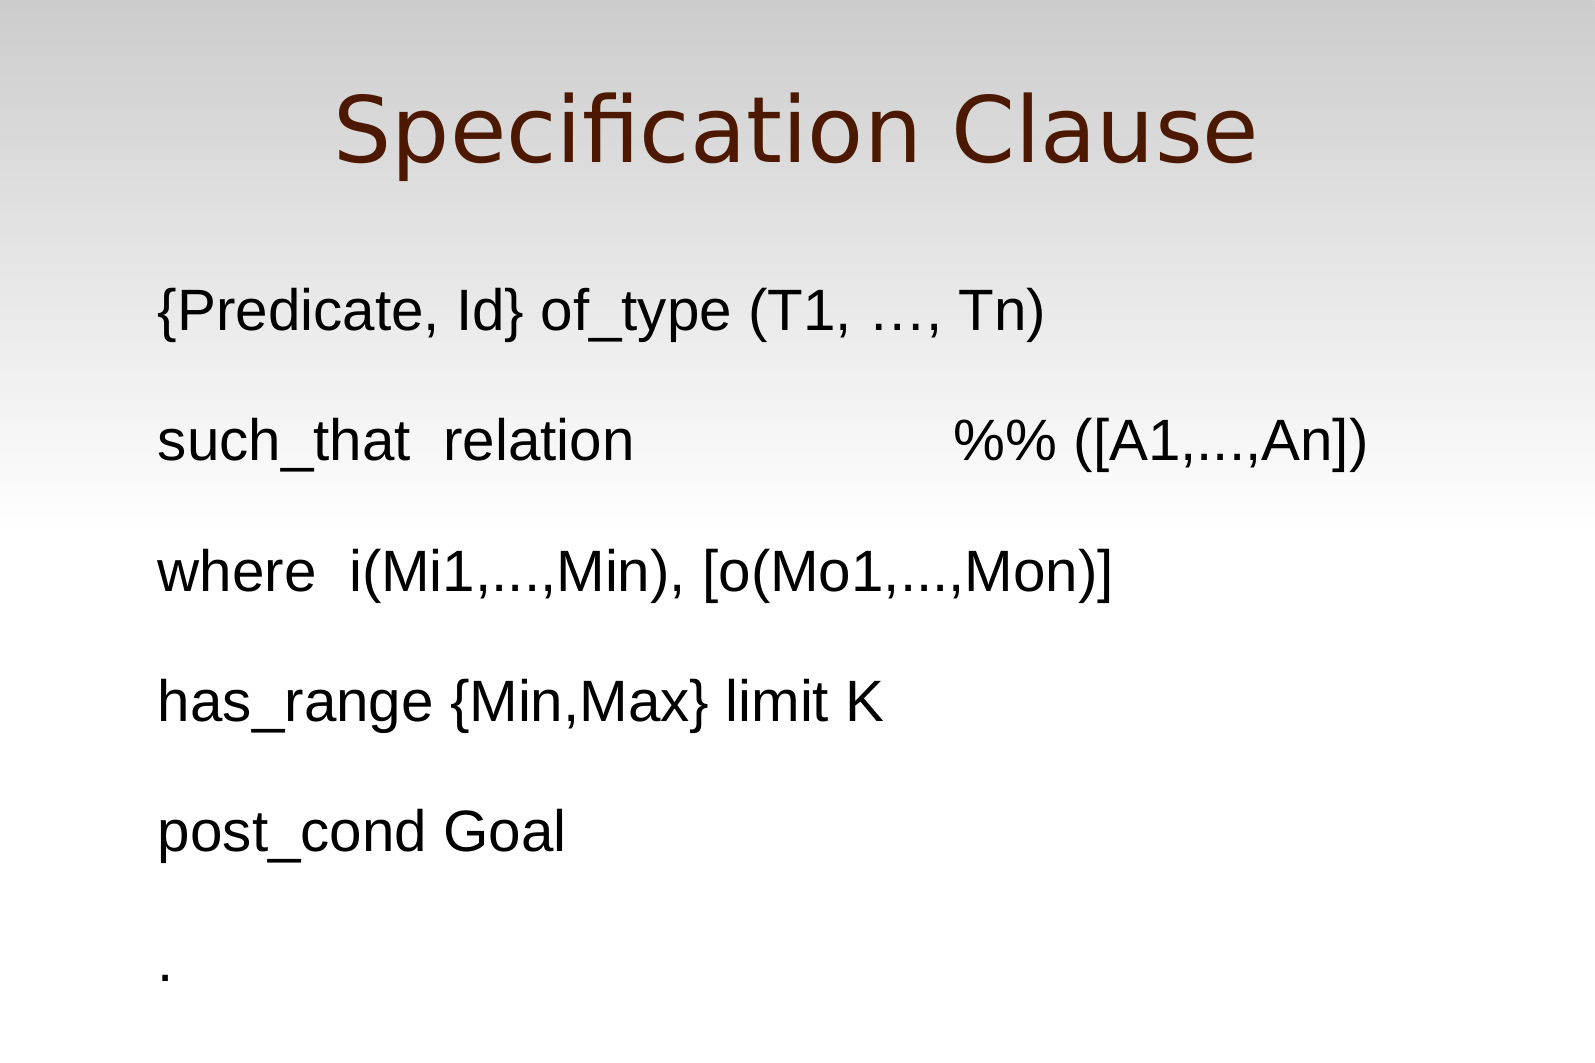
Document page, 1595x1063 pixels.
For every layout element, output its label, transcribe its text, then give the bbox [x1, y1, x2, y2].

title Specification Clause [79, 42, 1515, 220]
text_box {Predicate, Id} of_type (T1, …, Tn) such_that relation where i(Mi1,...,Min), [o(Mo1,...,Mon)] has_range {Min,Max} limit K post_cond Goal . [110, 270, 1386, 1004]
text_box %% ([A1,...,An]) [939, 400, 1384, 481]
